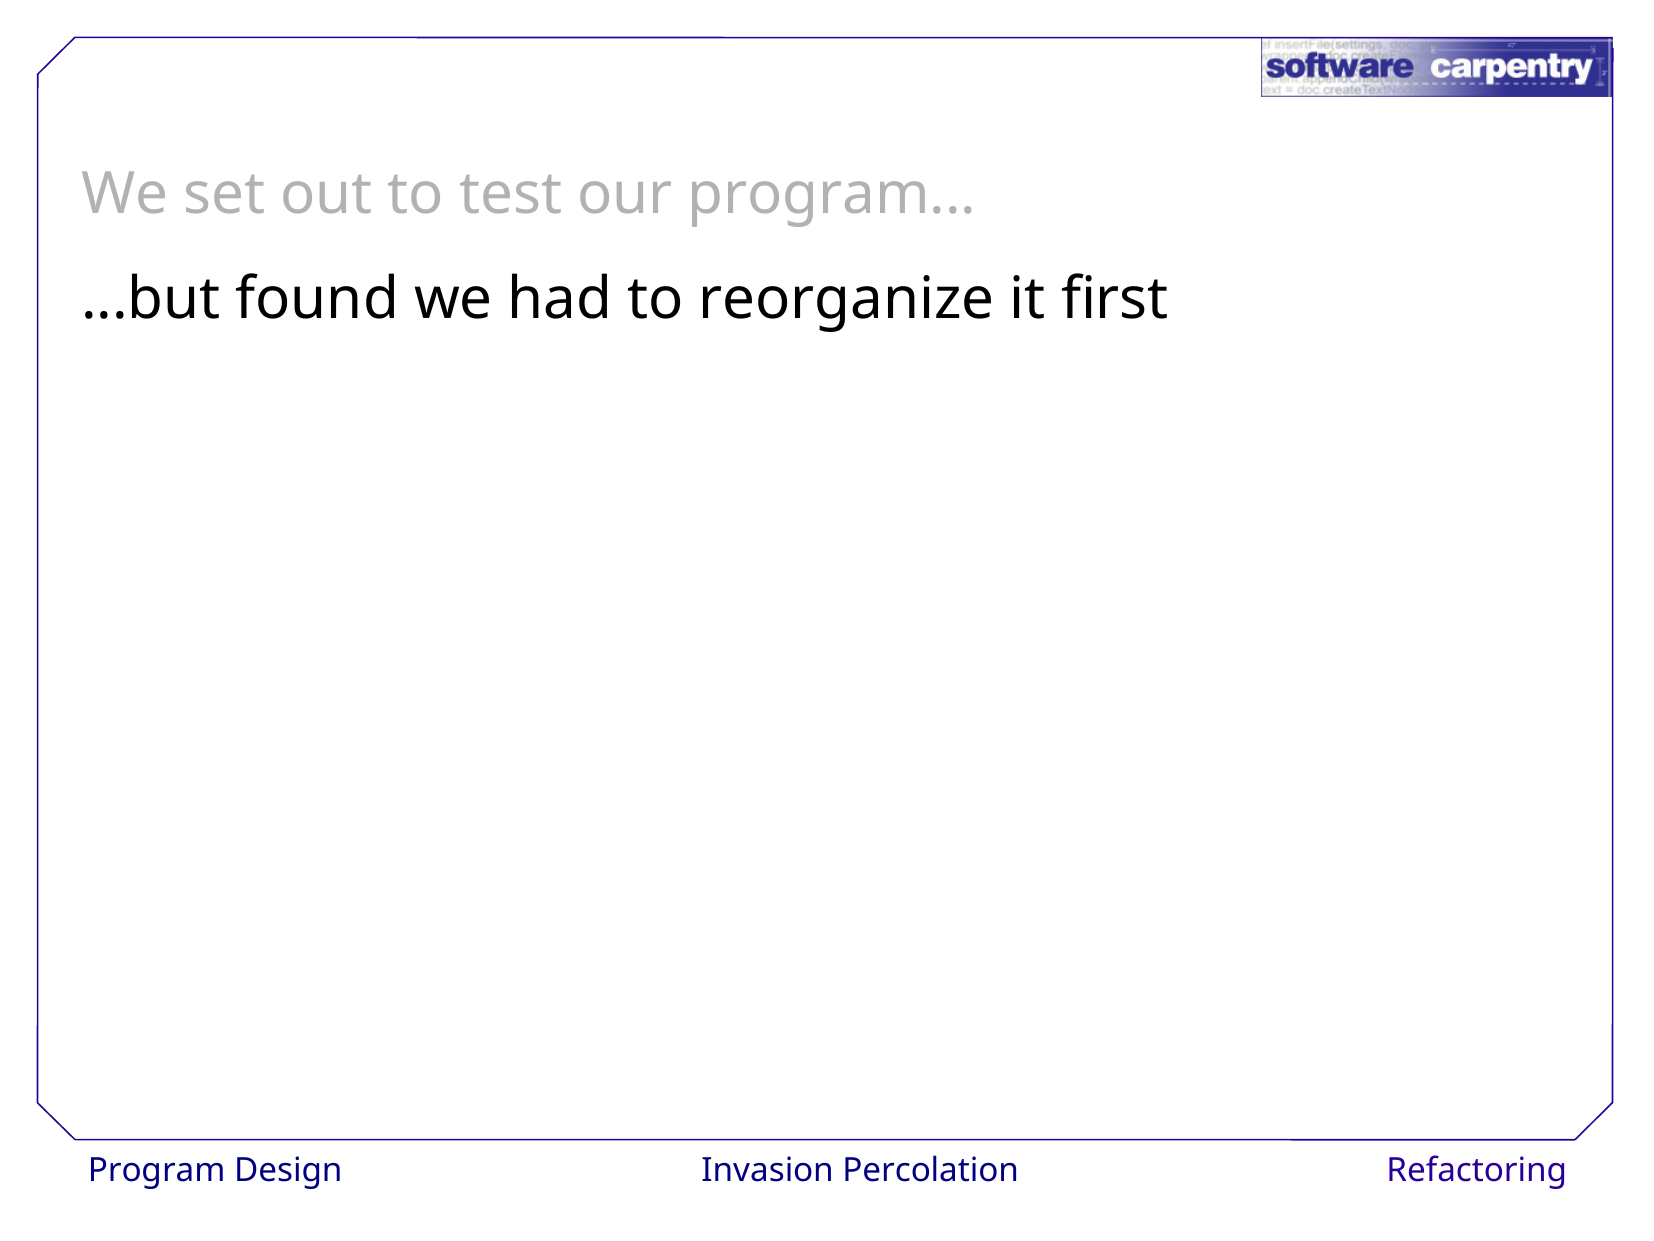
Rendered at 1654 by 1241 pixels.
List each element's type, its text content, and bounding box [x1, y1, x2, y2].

picture [1261, 39, 1613, 97]
text_box We set out to test our program... ...but found we had to reorganize it first [66, 112, 1335, 338]
